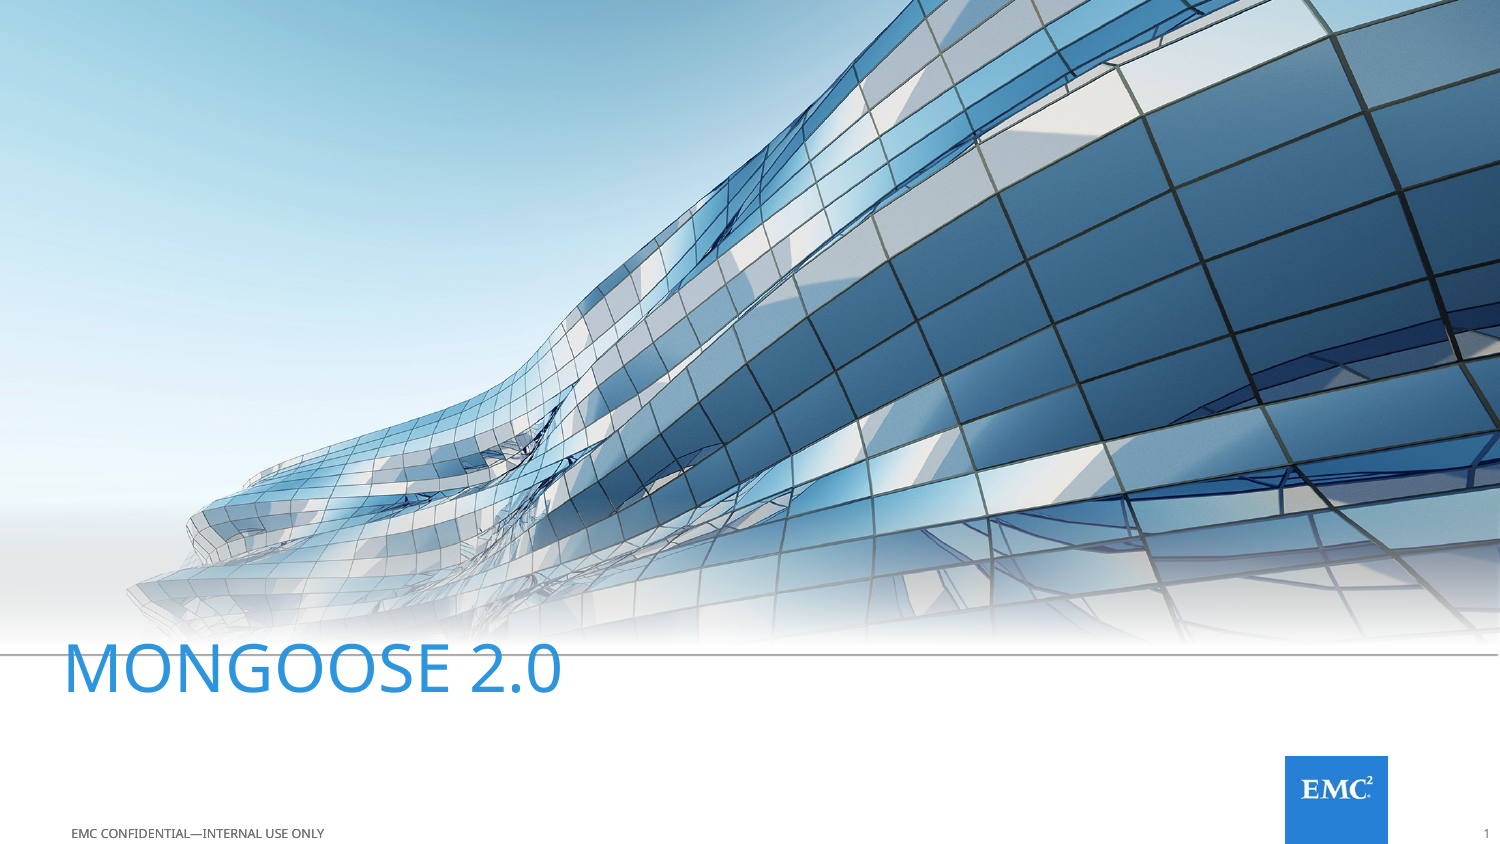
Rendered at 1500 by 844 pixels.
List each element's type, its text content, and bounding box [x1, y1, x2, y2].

picture [0, 0, 1500, 497]
title MONGOOSE 2.0 [62, 637, 1438, 706]
text_box [0, 497, 1500, 654]
picture [1285, 756, 1388, 844]
